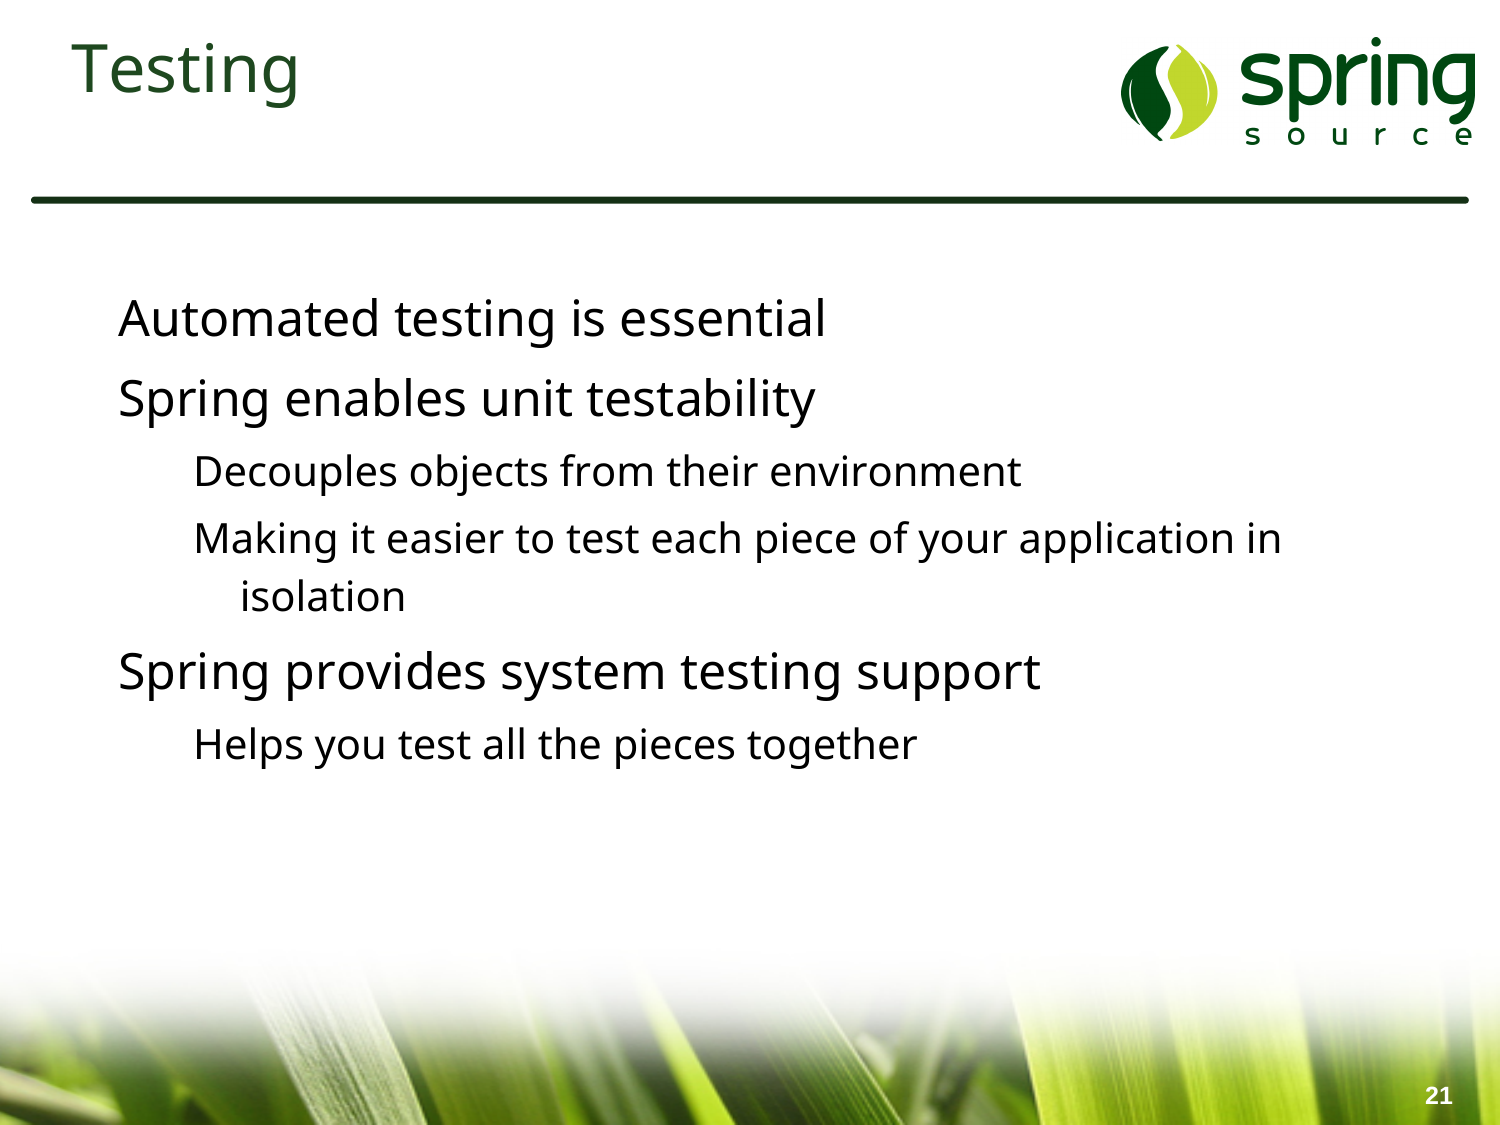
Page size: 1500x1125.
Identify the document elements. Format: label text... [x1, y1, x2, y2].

title Testing [56, 13, 1089, 176]
picture [0, 944, 1500, 1125]
picture [1121, 37, 1475, 145]
list Automated testing is essential Spring enables unit testability Decouples objects from their environment Making it easier to test each piece of your application in isolation Spring provides system testing support Helps you test all the pieces together [103, 275, 1394, 938]
